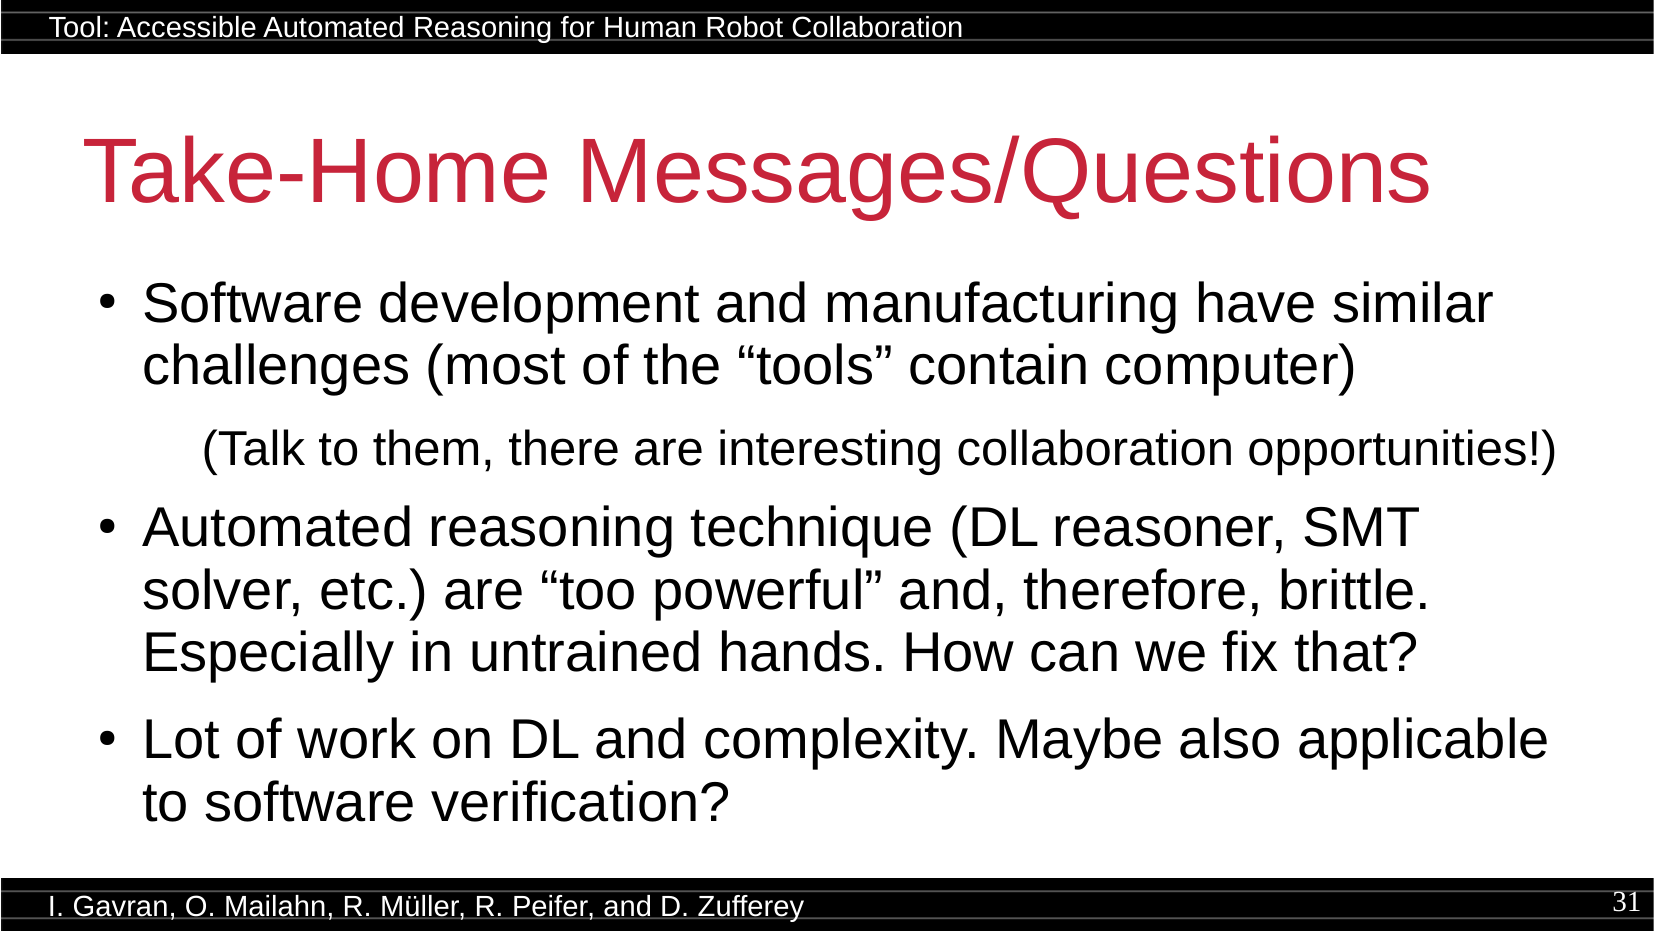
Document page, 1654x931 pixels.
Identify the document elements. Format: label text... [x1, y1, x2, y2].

title Take-Home Messages/Questions [82, 92, 1571, 249]
text_box I. Gavran, O. Mailahn, R. Müller, R. Peifer, and D. Zufferey [33, 882, 821, 931]
picture [1, 0, 1654, 54]
list Software development and manufacturing have similar challenges (most of the “tools” contain computer) (Talk to them, there are interesting collaboration opportunities!) Automated reasoning technique (DL reasoner, SMT solver, etc.) are “too powerful” and, therefore, brittle. Especially in untrained hands. How can we fix that? Lot of work on DL and complexity. Maybe also applicable to software verification? [82, 271, 1571, 851]
text_box Tool: Accessible Automated Reasoning for Human Robot Collaboration [33, 4, 980, 52]
picture [1, 878, 1654, 931]
